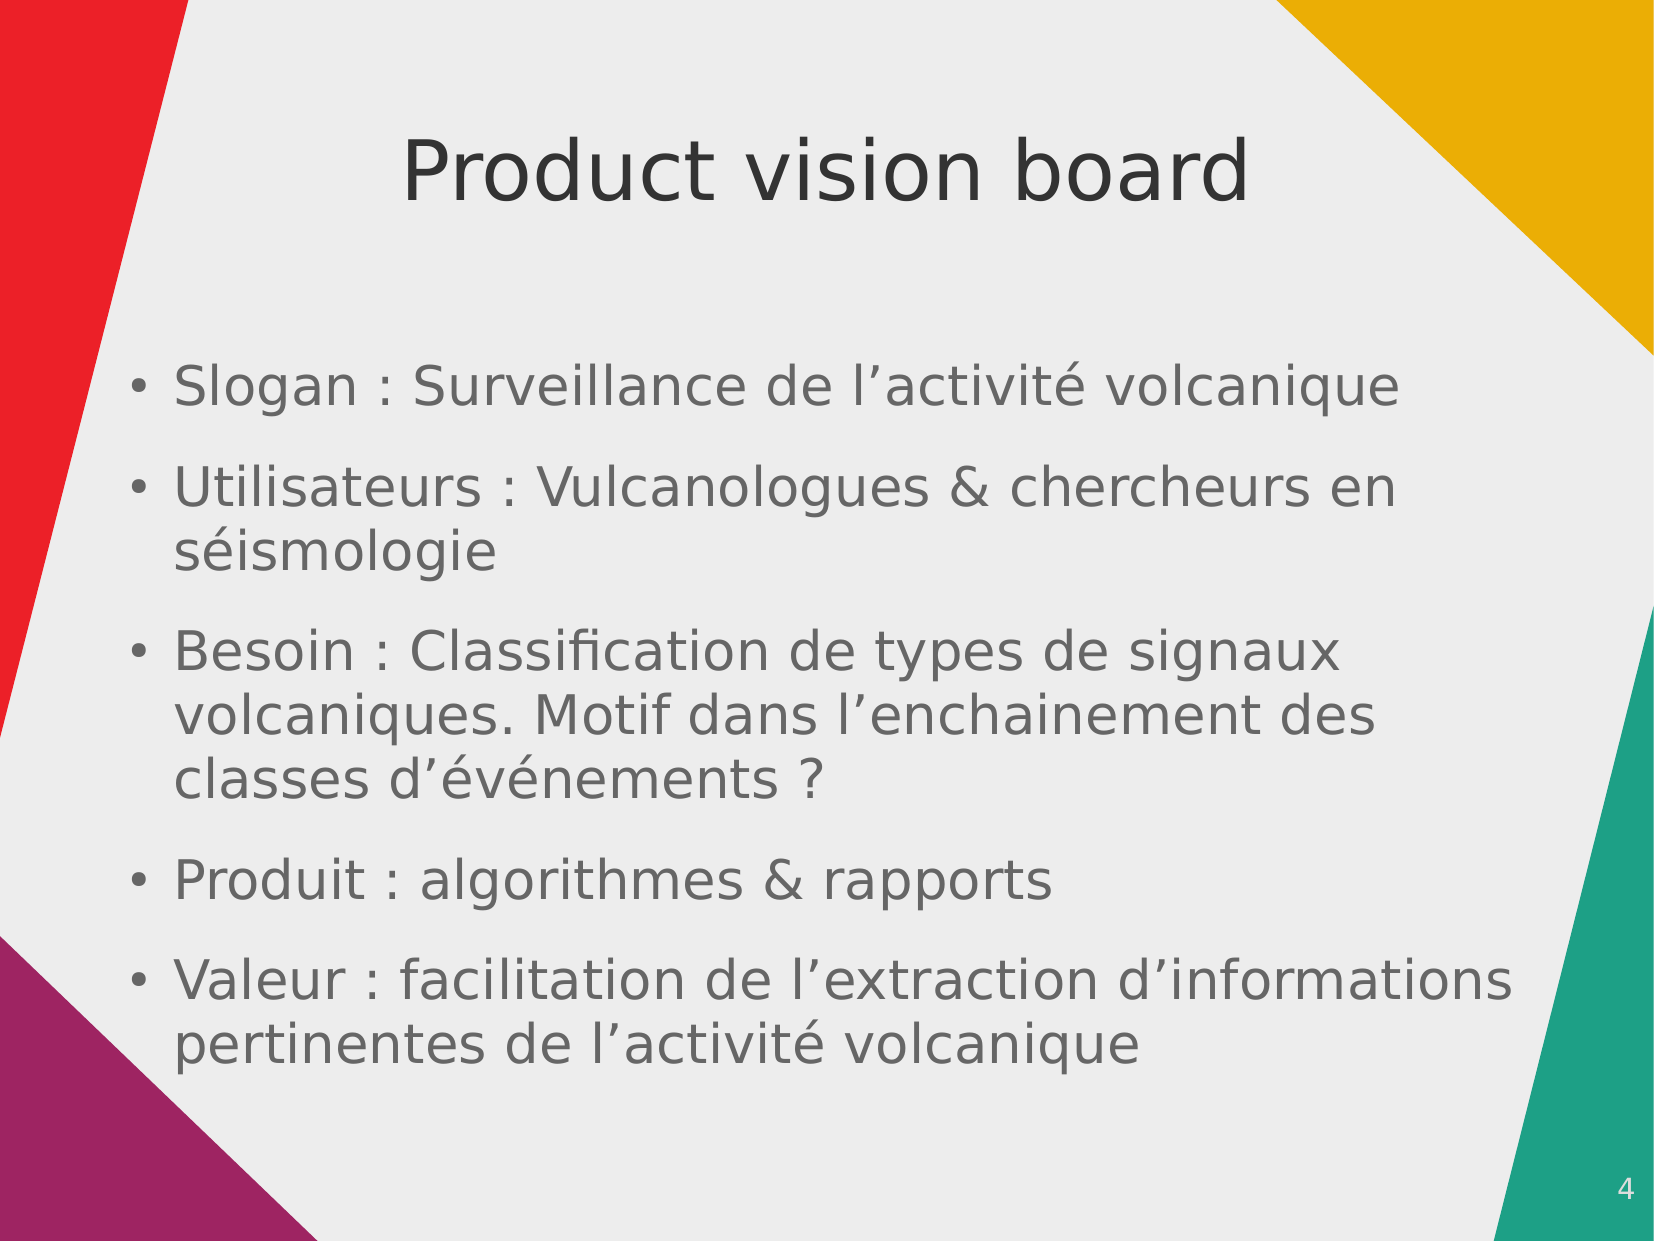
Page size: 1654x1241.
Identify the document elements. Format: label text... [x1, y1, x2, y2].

list Slogan : Surveillance de l’activité volcanique Utilisateurs : Vulcanologues & chercheurs en séismologie Besoin : Classification de types de signaux volcaniques. Motif dans l’enchainement des classes d’événements ? Produit : algorithmes & rapports Valeur : facilitation de l’extraction d’informations pertinentes de l’activité volcanique [114, 355, 1539, 1086]
title Product vision board [114, 73, 1539, 271]
